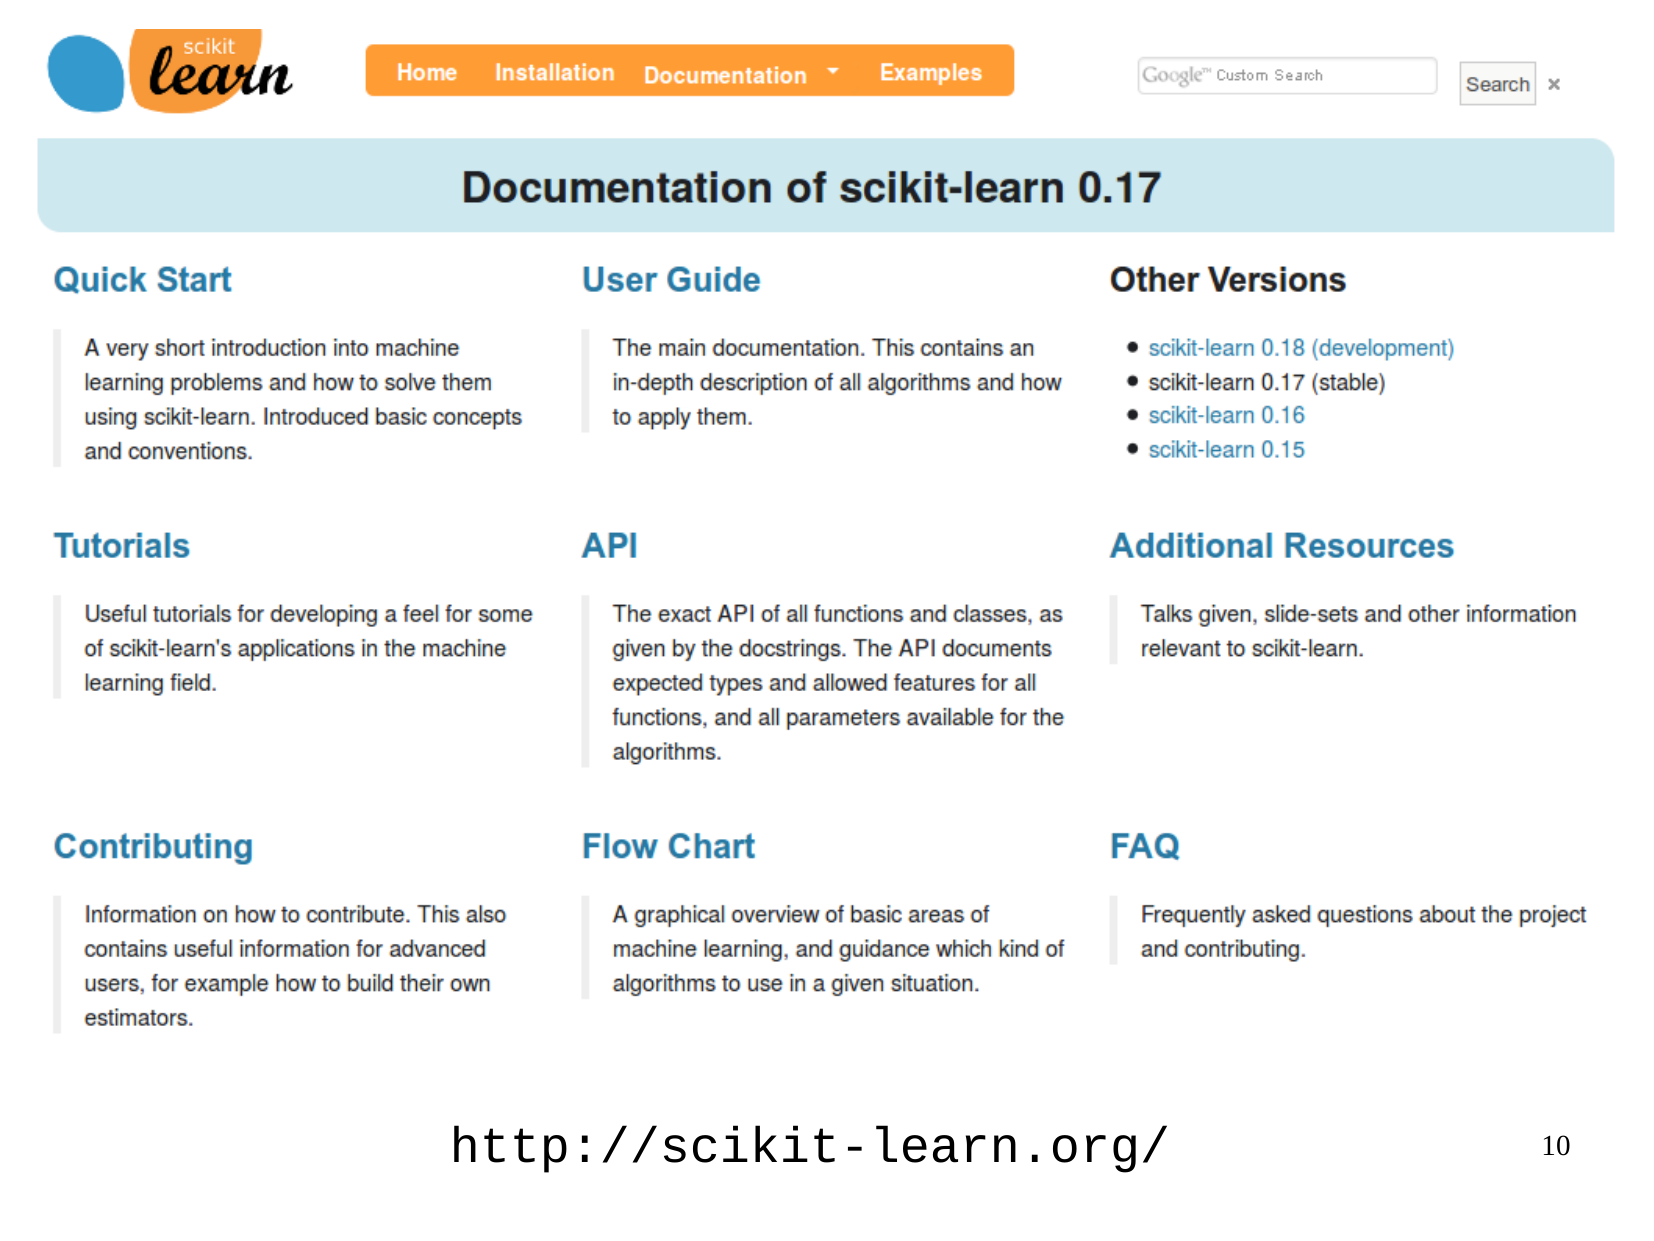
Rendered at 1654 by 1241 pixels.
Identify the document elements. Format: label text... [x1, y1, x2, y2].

text_box http://scikit-learn.org/ [435, 1113, 1185, 1186]
picture [30, 29, 1624, 1076]
